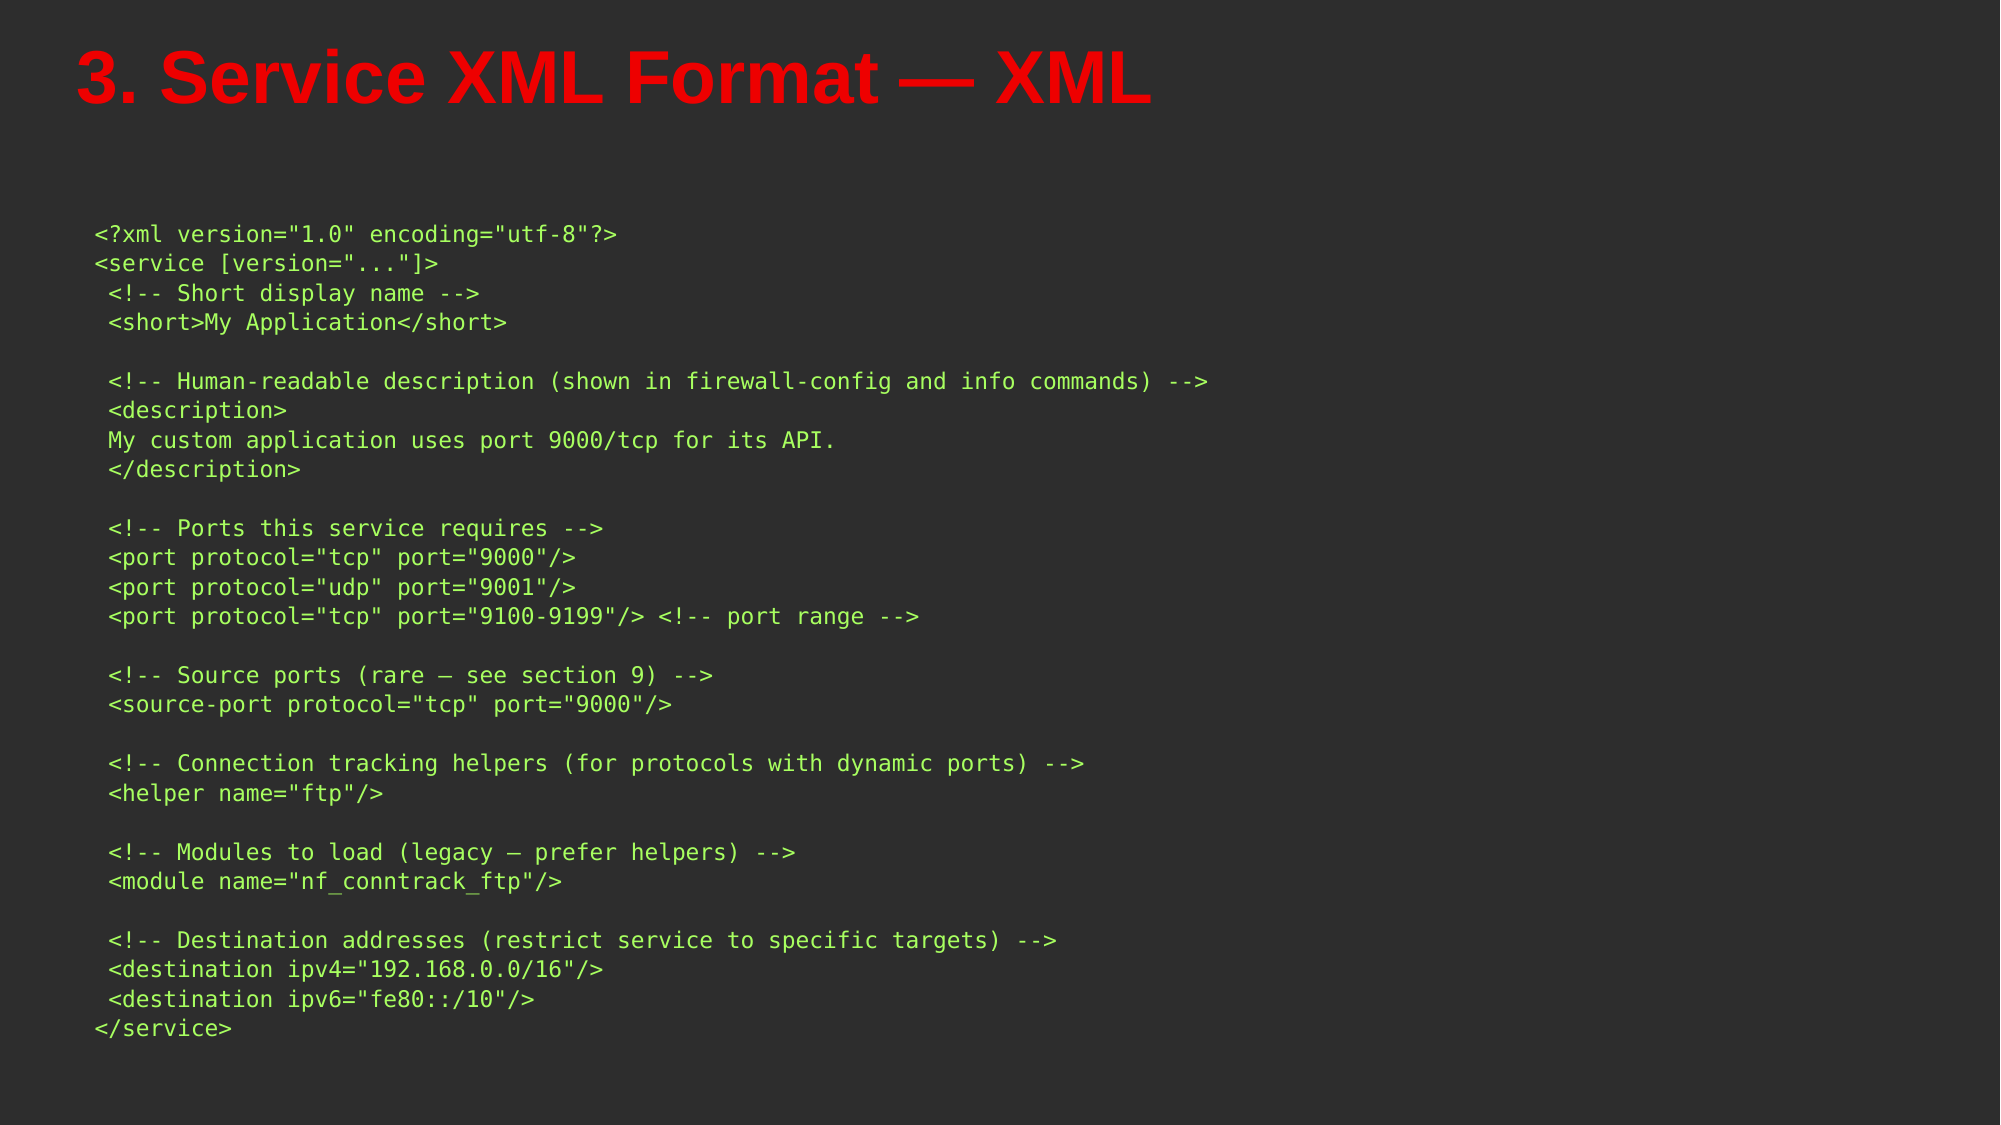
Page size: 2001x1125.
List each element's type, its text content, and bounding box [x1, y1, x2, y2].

text_box 3. Service XML Format — XML [59, 23, 1942, 178]
text_box <?xml version="1.0" encoding="utf-8"?> <service [version="..."]> <!-- Short display name --> <short>My Application</short> <!-- Human-readable description (shown in firewall-config and info commands) --> <description> My custom application uses port 9000/tcp for its API. </description> <!-- Ports this service requires --> <port protocol="tcp" port="9000"/> <port protocol="udp" port="9001"/> <port protocol="tcp" port="9100-9199"/> <!-- port range --> <!-- Source ports (rare — see section 9) --> <source-port protocol="tcp" port="9000"/> <!-- Connection tracking helpers (for protocols with dynamic ports) --> <helper name="ftp"/> <!-- Modules to load (legacy — prefer helpers) --> <module name="nf_conntrack_ftp"/> <!-- Destination addresses (restrict service to specific targets) --> <destination ipv4="192.168.0.0/16"/> <destination ipv6="fe80::/10"/> </service> [59, 194, 1942, 1093]
